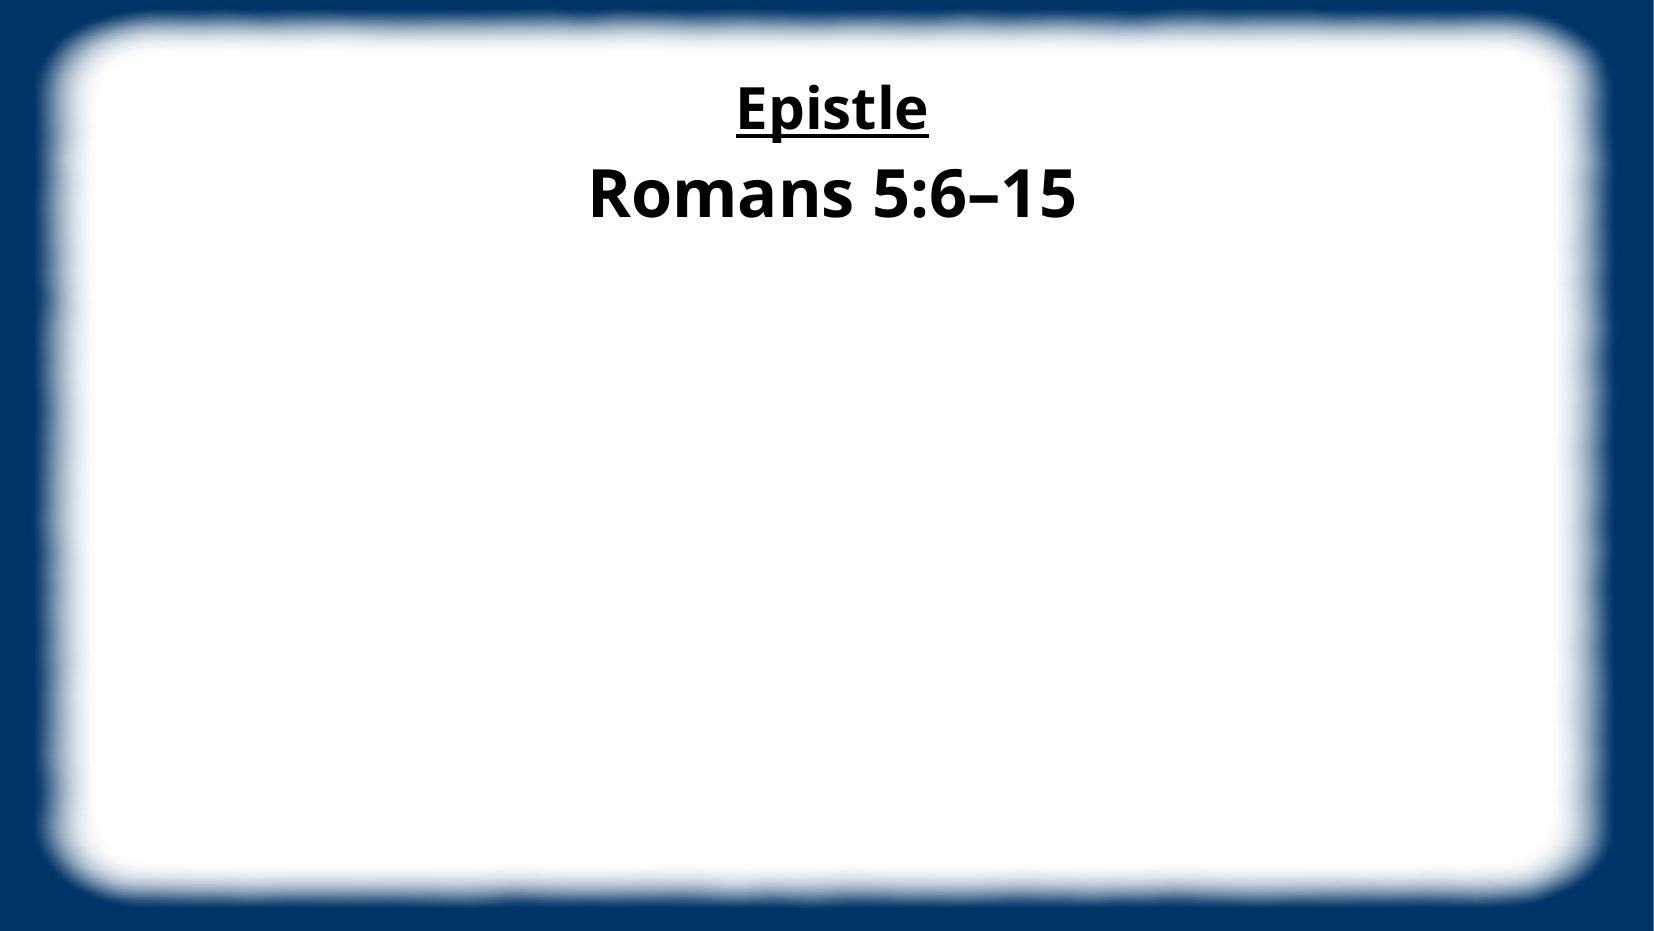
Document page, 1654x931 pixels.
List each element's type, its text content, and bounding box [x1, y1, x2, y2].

picture [0, 0, 1654, 931]
text_box Epistle Romans 5:6–15 [105, 60, 1561, 241]
